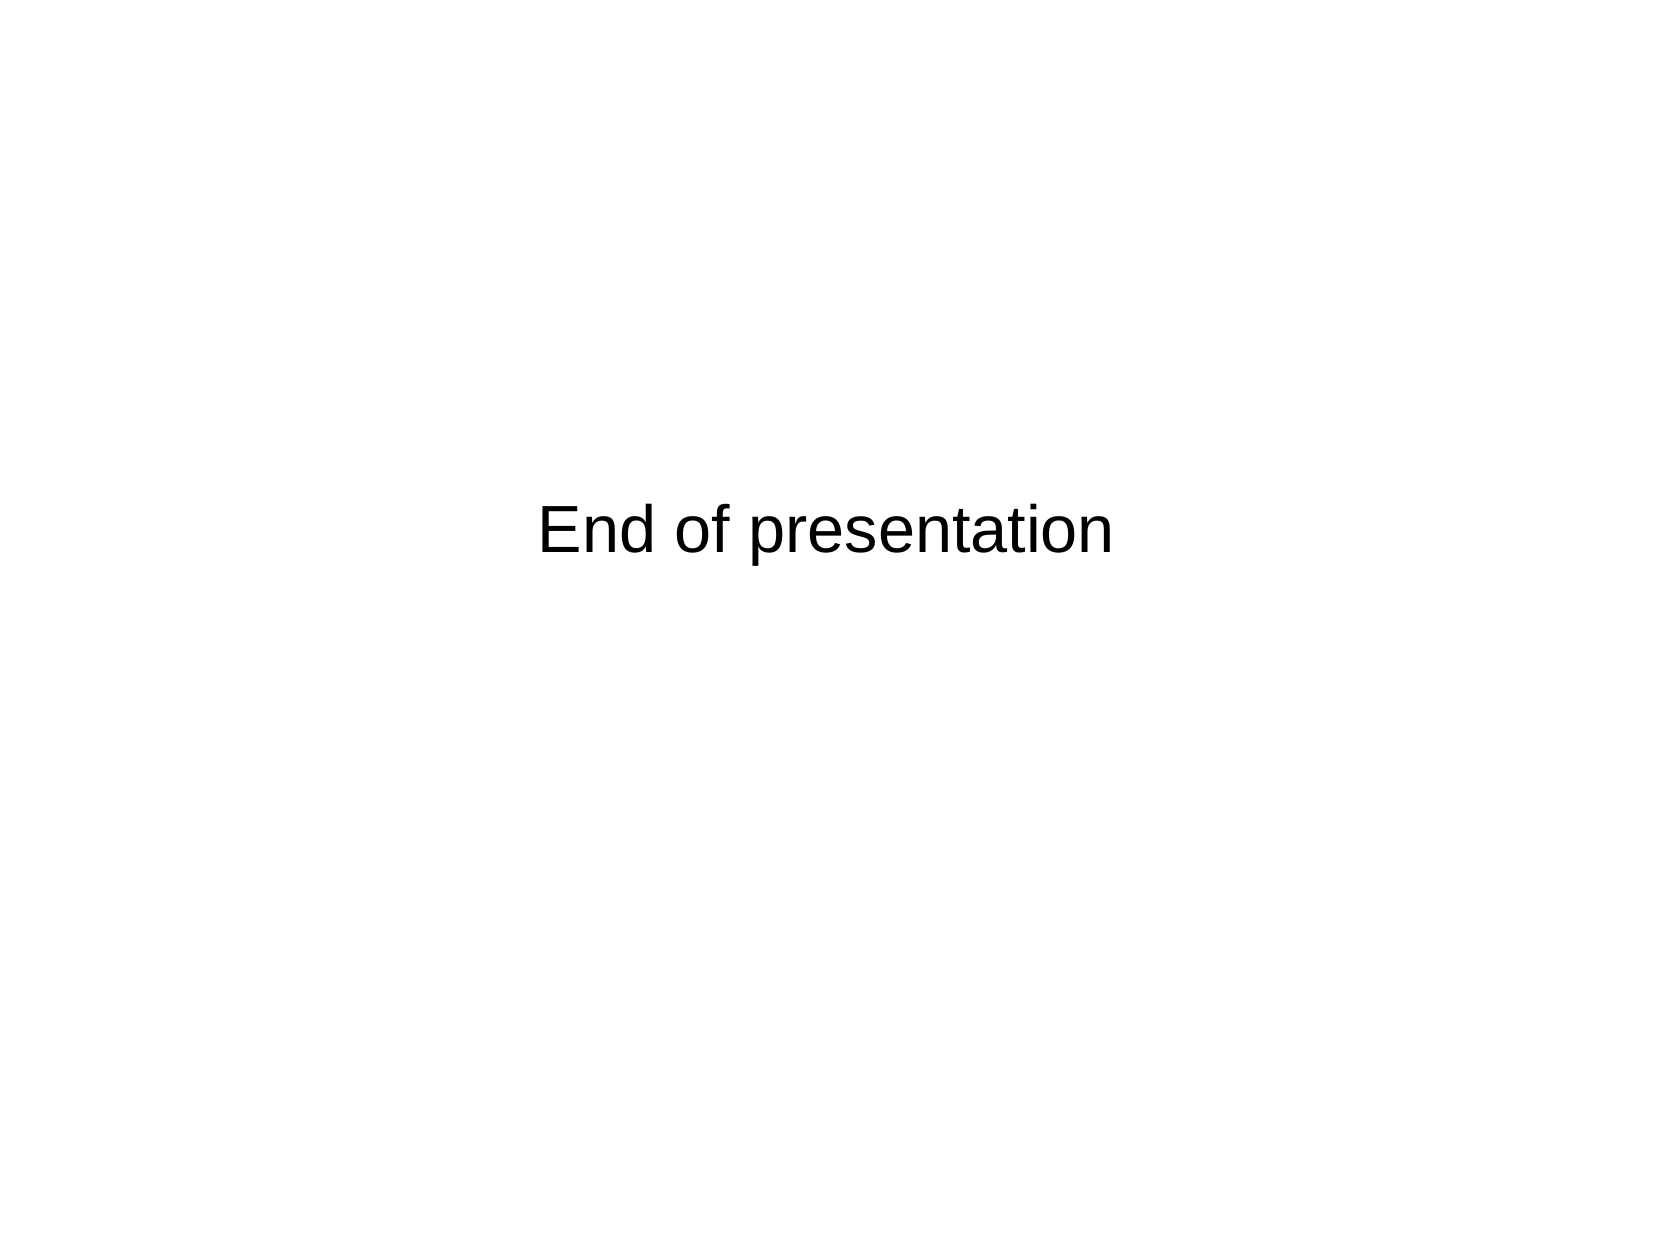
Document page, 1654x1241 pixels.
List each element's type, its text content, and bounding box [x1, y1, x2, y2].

subtitle End of presentation [82, 49, 1571, 1010]
